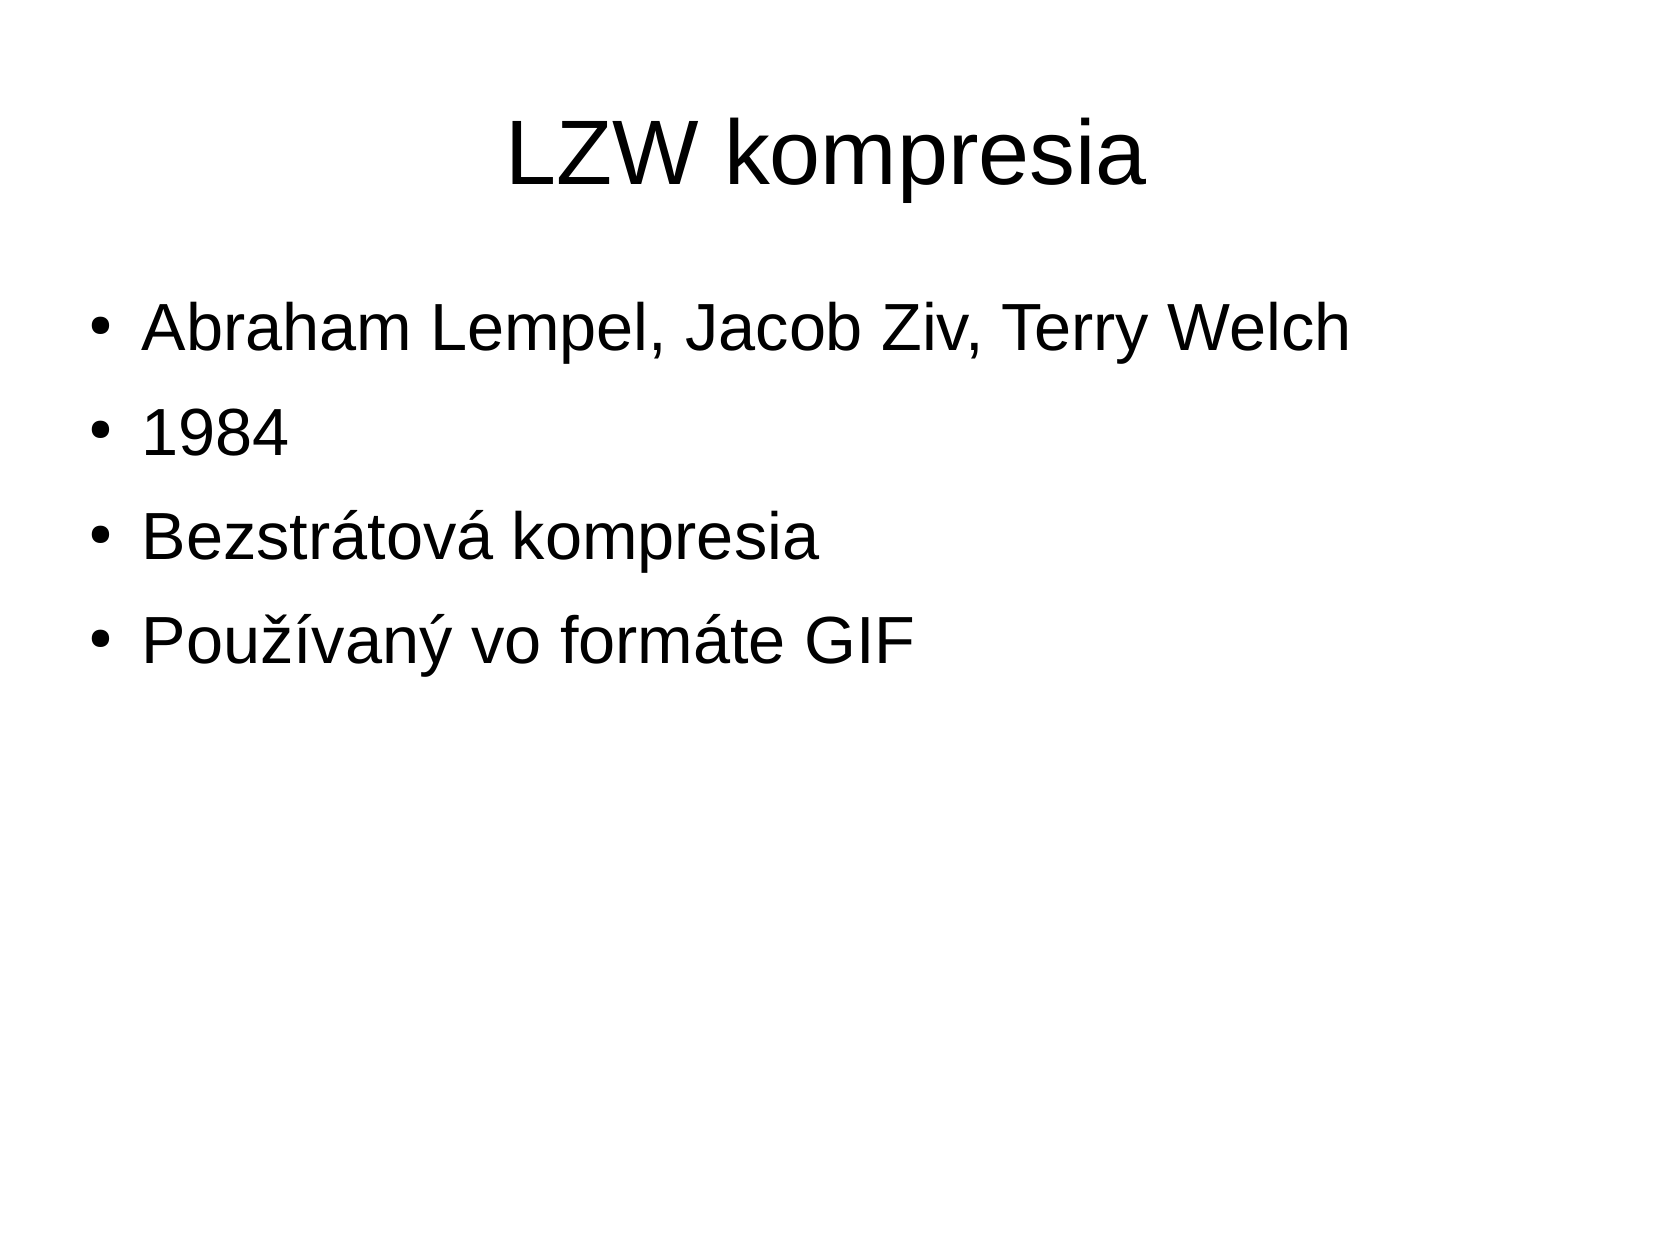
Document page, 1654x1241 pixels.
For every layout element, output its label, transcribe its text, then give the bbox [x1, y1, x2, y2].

list Abraham Lempel, Jacob Ziv, Terry Welch 1984 Bezstrátová kompresia Používaný vo formáte GIF [70, 290, 1559, 1109]
title LZW kompresia [82, 49, 1571, 257]
